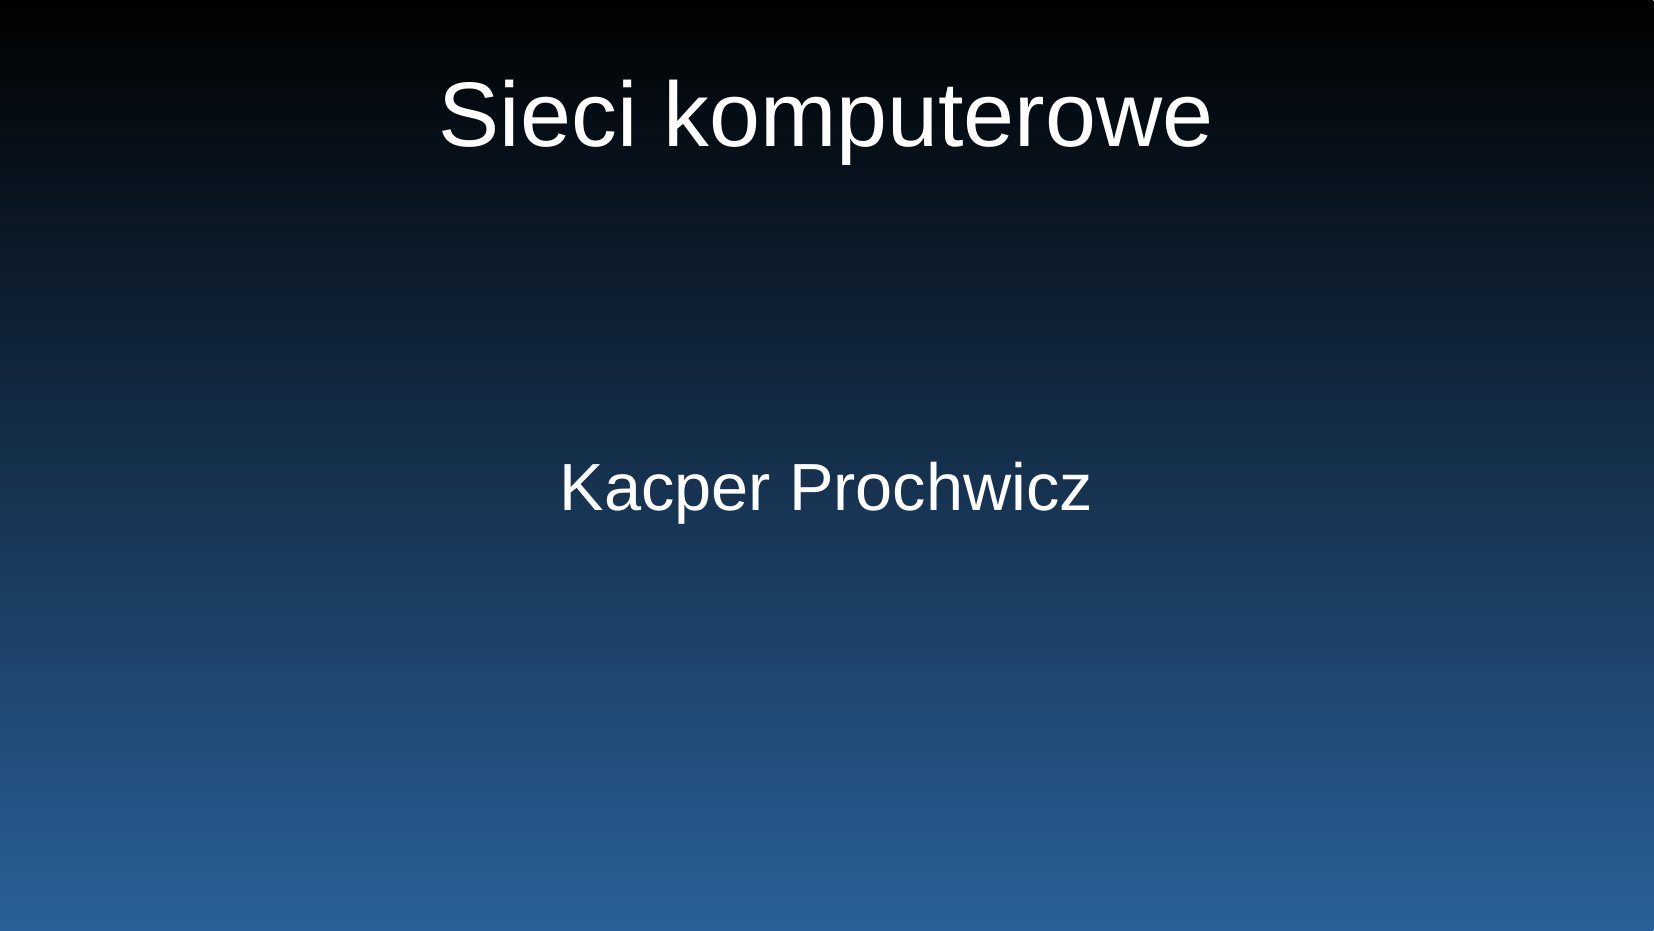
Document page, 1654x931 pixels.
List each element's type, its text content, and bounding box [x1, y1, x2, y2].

title Sieci komputerowe [82, 37, 1571, 193]
subtitle Kacper Prochwicz [82, 217, 1571, 758]
